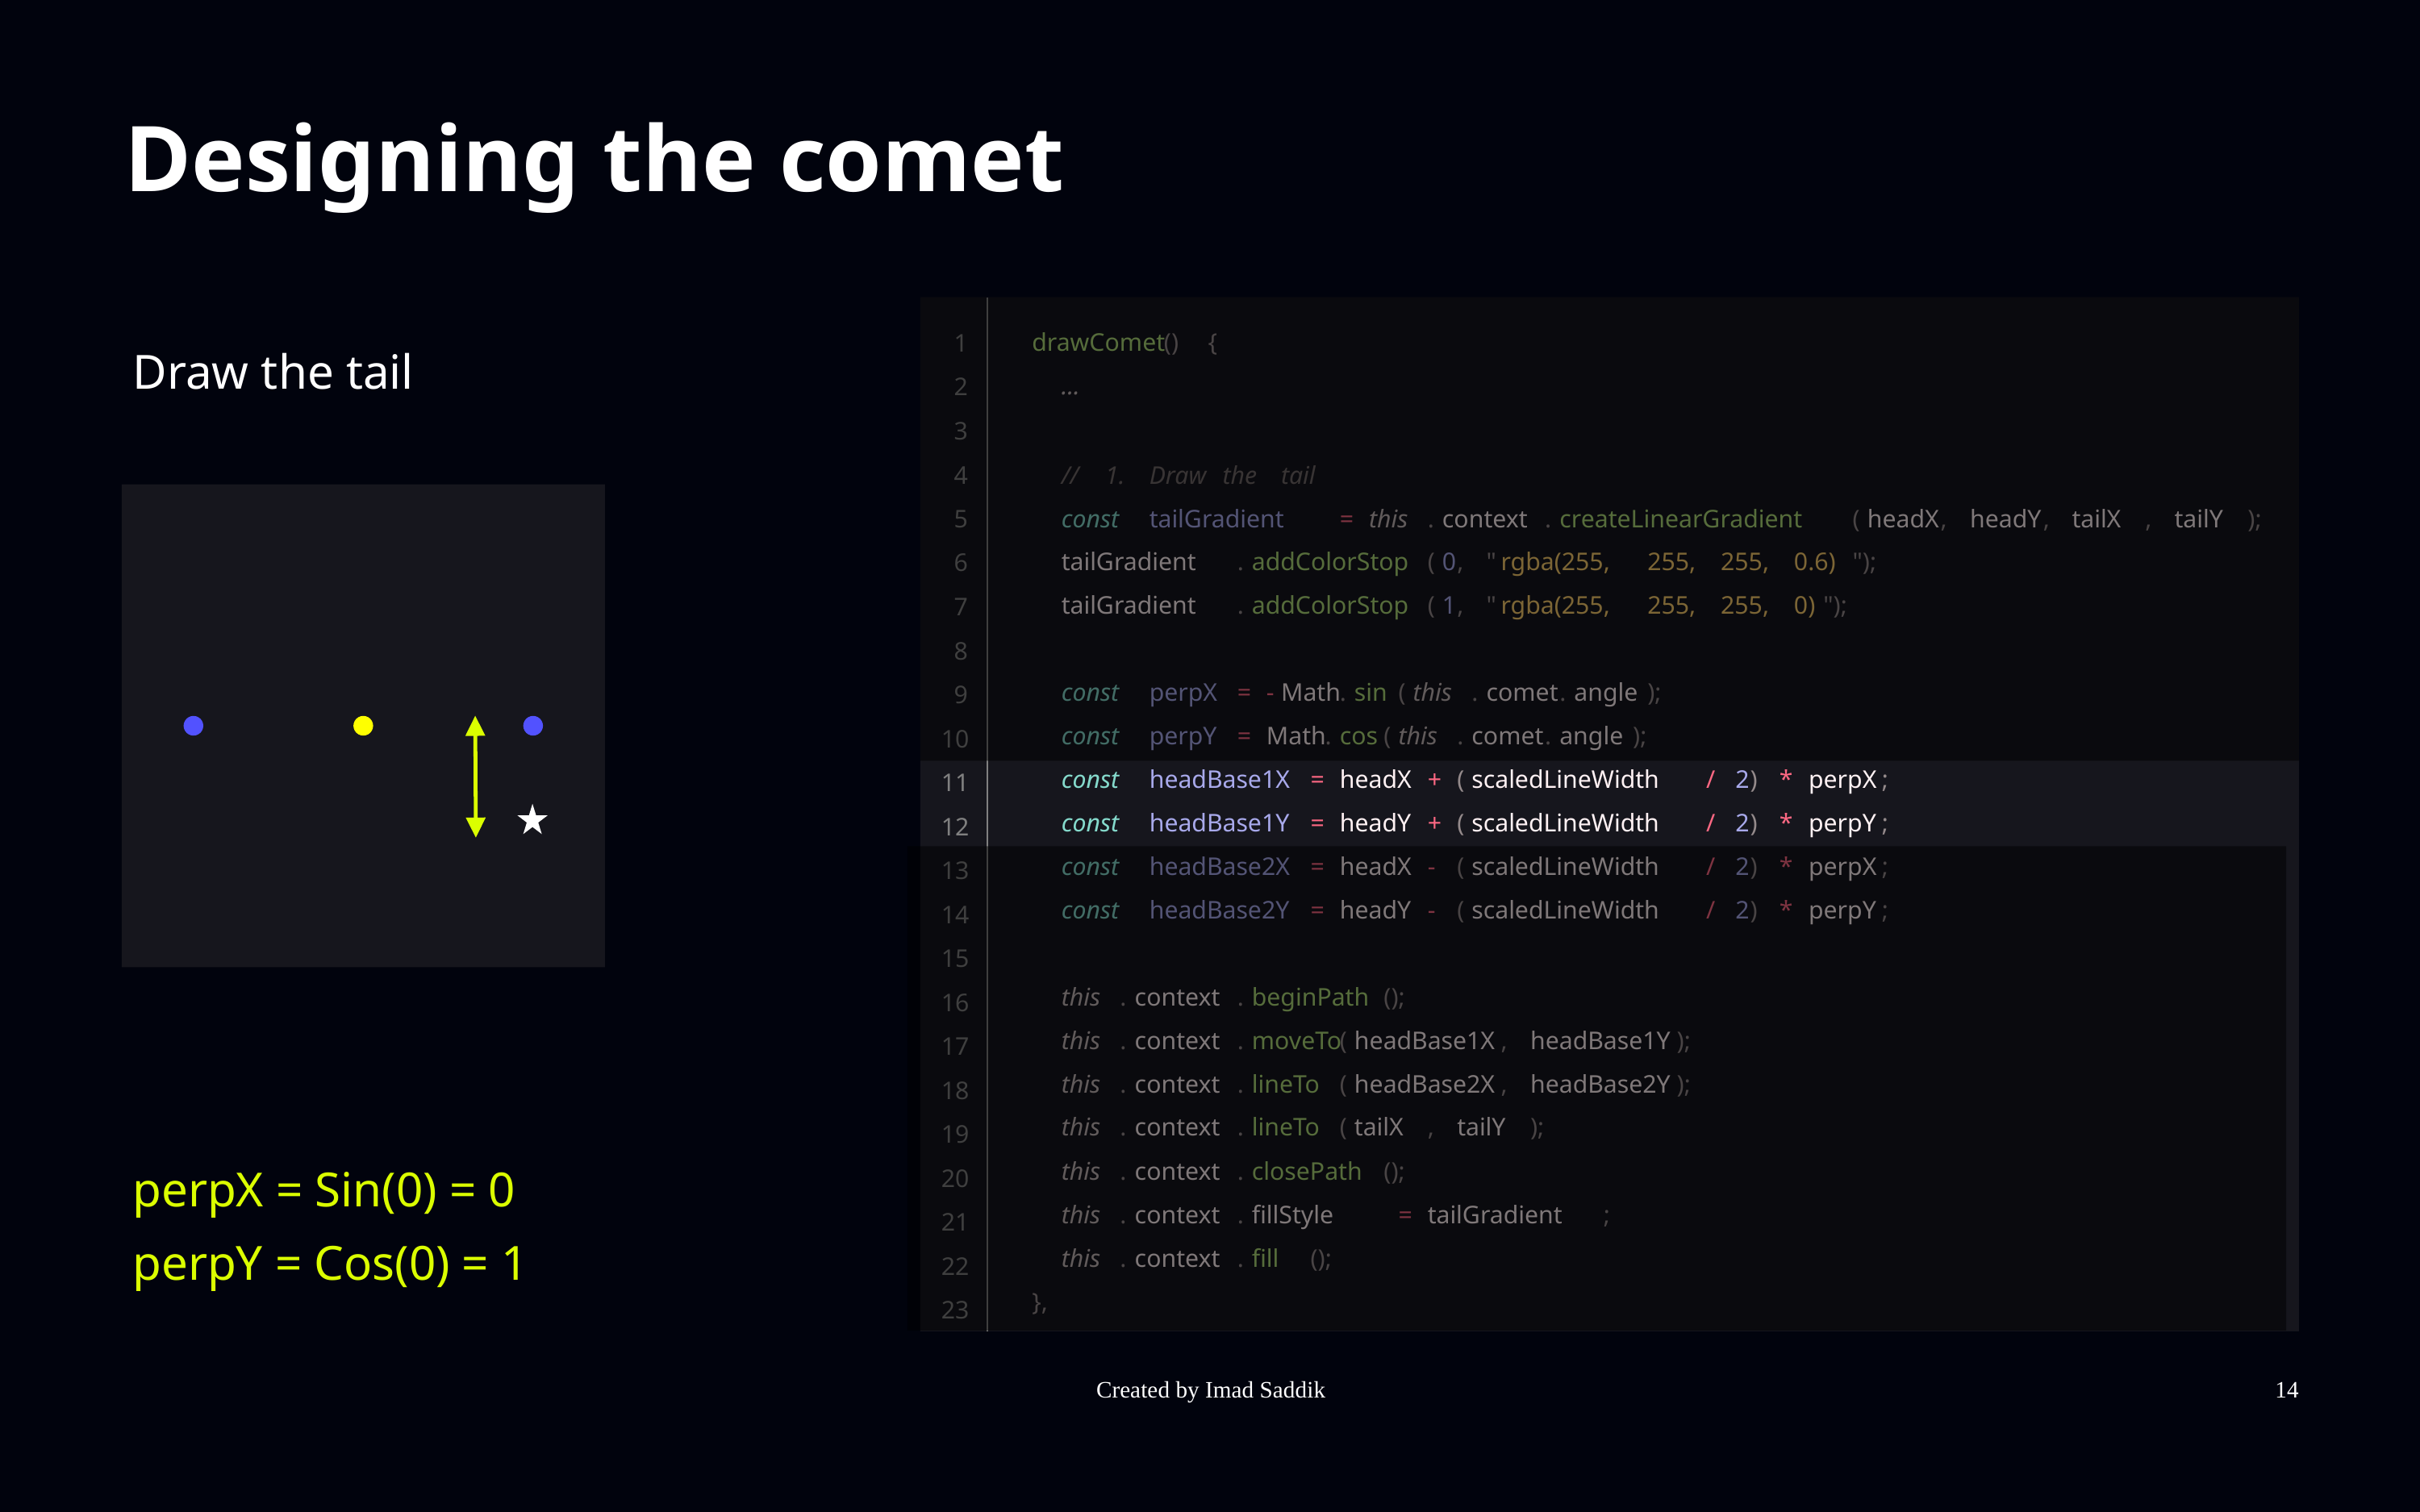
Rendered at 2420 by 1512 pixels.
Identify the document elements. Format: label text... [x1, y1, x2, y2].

text_box [907, 846, 2287, 1331]
text_box Designing the comet [112, 61, 1411, 251]
text_box Draw the tail [121, 301, 817, 399]
picture [121, 484, 606, 968]
text_box [517, 803, 548, 835]
picture [920, 297, 2300, 1331]
text_box [920, 297, 2299, 761]
text_box perpX = Sin(0) = 0 perpY = Cos(0) = 1 [121, 1140, 636, 1301]
